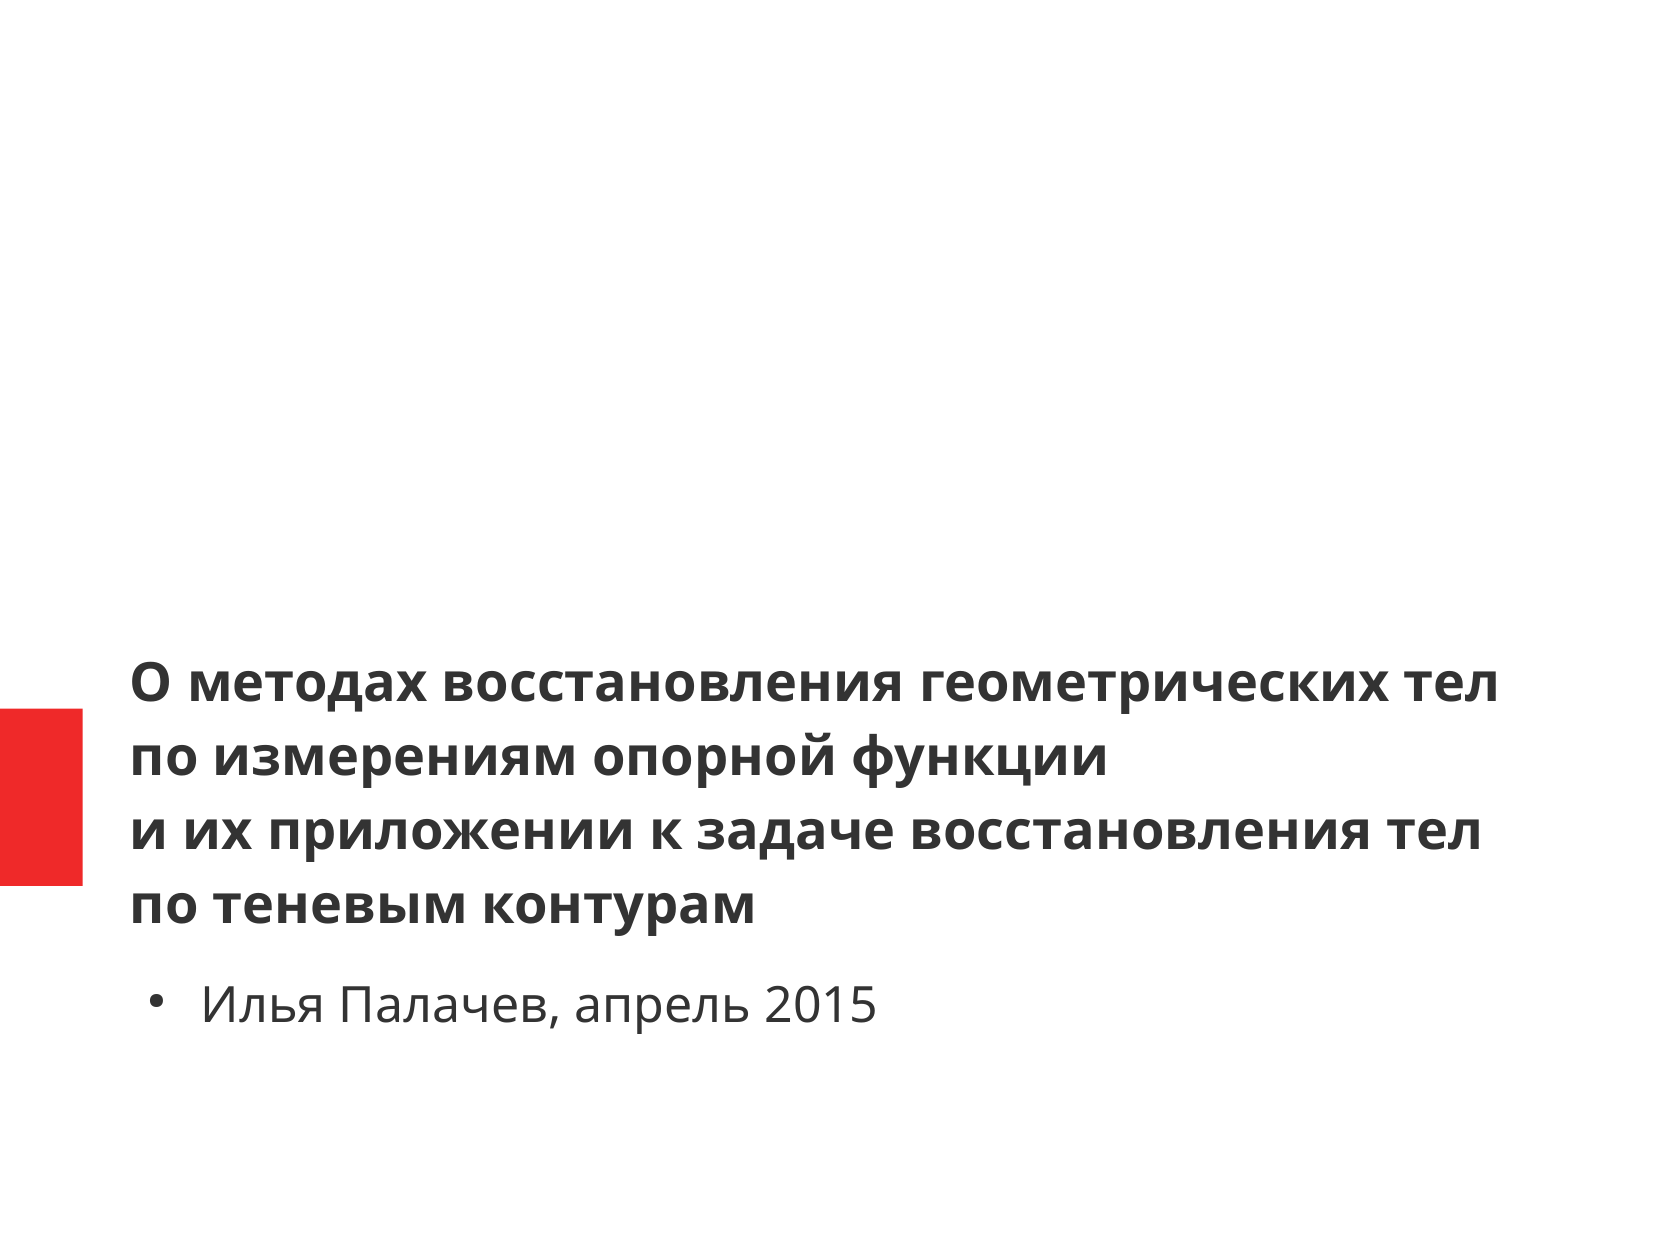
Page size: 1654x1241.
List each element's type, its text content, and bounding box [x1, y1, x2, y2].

title О методах восстановления геометрических тел по измерениям опорной функции и их приложении к задаче восстановления тел по теневым контурам [129, 664, 1536, 919]
list Илья Палачев, апрель 2015 [129, 968, 1536, 1130]
